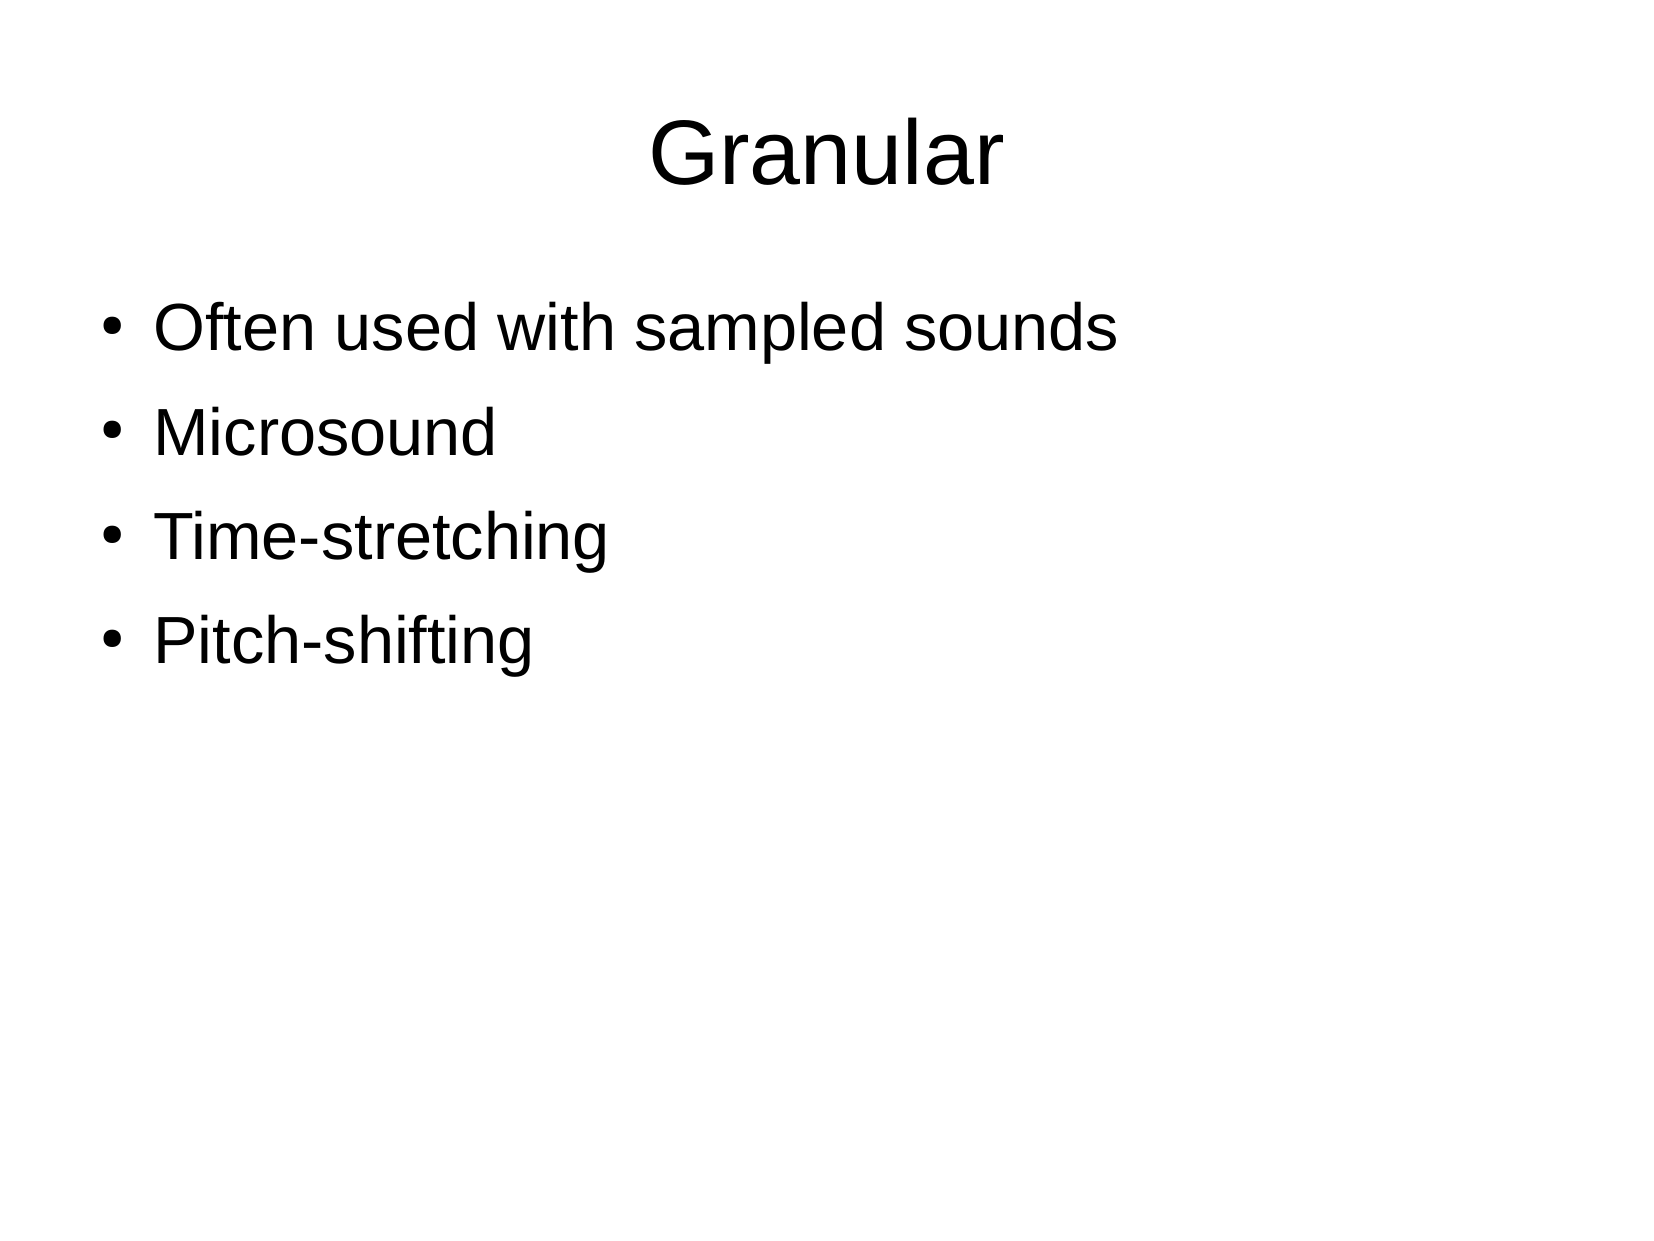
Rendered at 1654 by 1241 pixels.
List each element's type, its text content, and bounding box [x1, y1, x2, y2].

list Often used with sampled sounds Microsound Time-stretching Pitch-shifting [82, 290, 1538, 1010]
title Granular [82, 49, 1571, 257]
